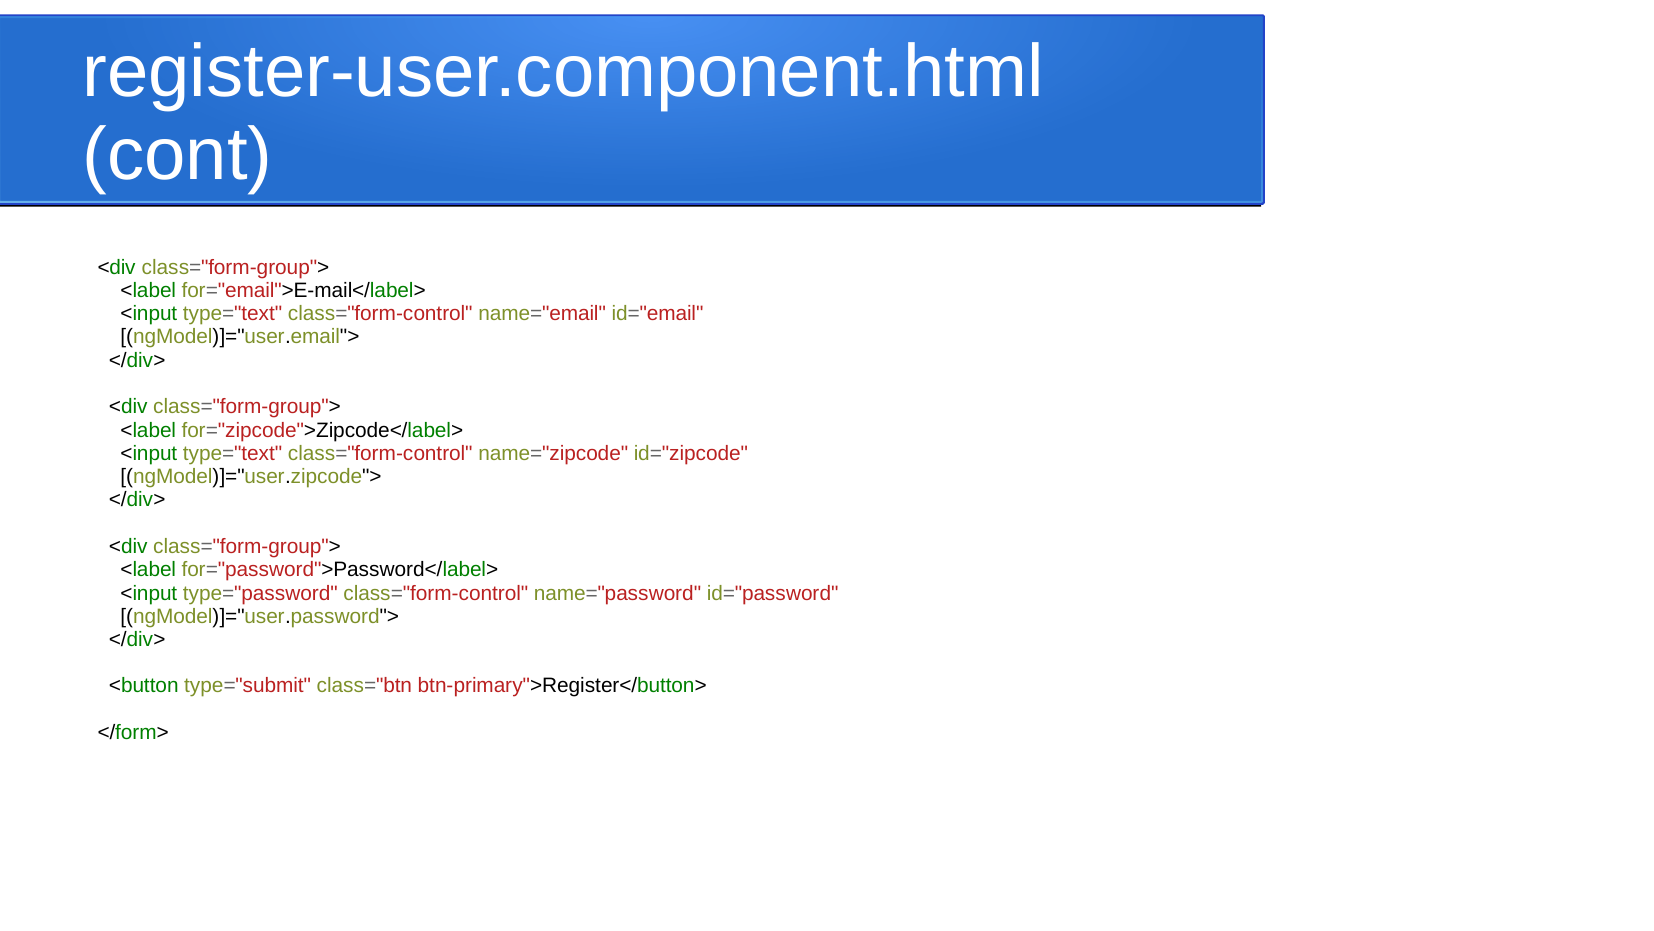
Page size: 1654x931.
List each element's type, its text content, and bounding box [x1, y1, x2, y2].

title register-user.component.html (cont) [82, 29, 1235, 196]
text_box <div class="form-group"> <label for="email">E-mail</label> <input type="text" class="form-control" name="email" id="email" [(ngModel)]="user.email"> </div> <div class="form-group"> <label for="zipcode">Zipcode</label> <input type="text" class="form-control" name="zipcode" id="zipcode" [(ngModel)]="user.zipcode"> </div> <div class="form-group"> <label for="password">Password</label> <input type="password" class="form-control" name="password" id="password" [(ngModel)]="user.password"> </div> <button type="submit" class="btn btn-primary">Register</button> </form> [82, 248, 1465, 775]
